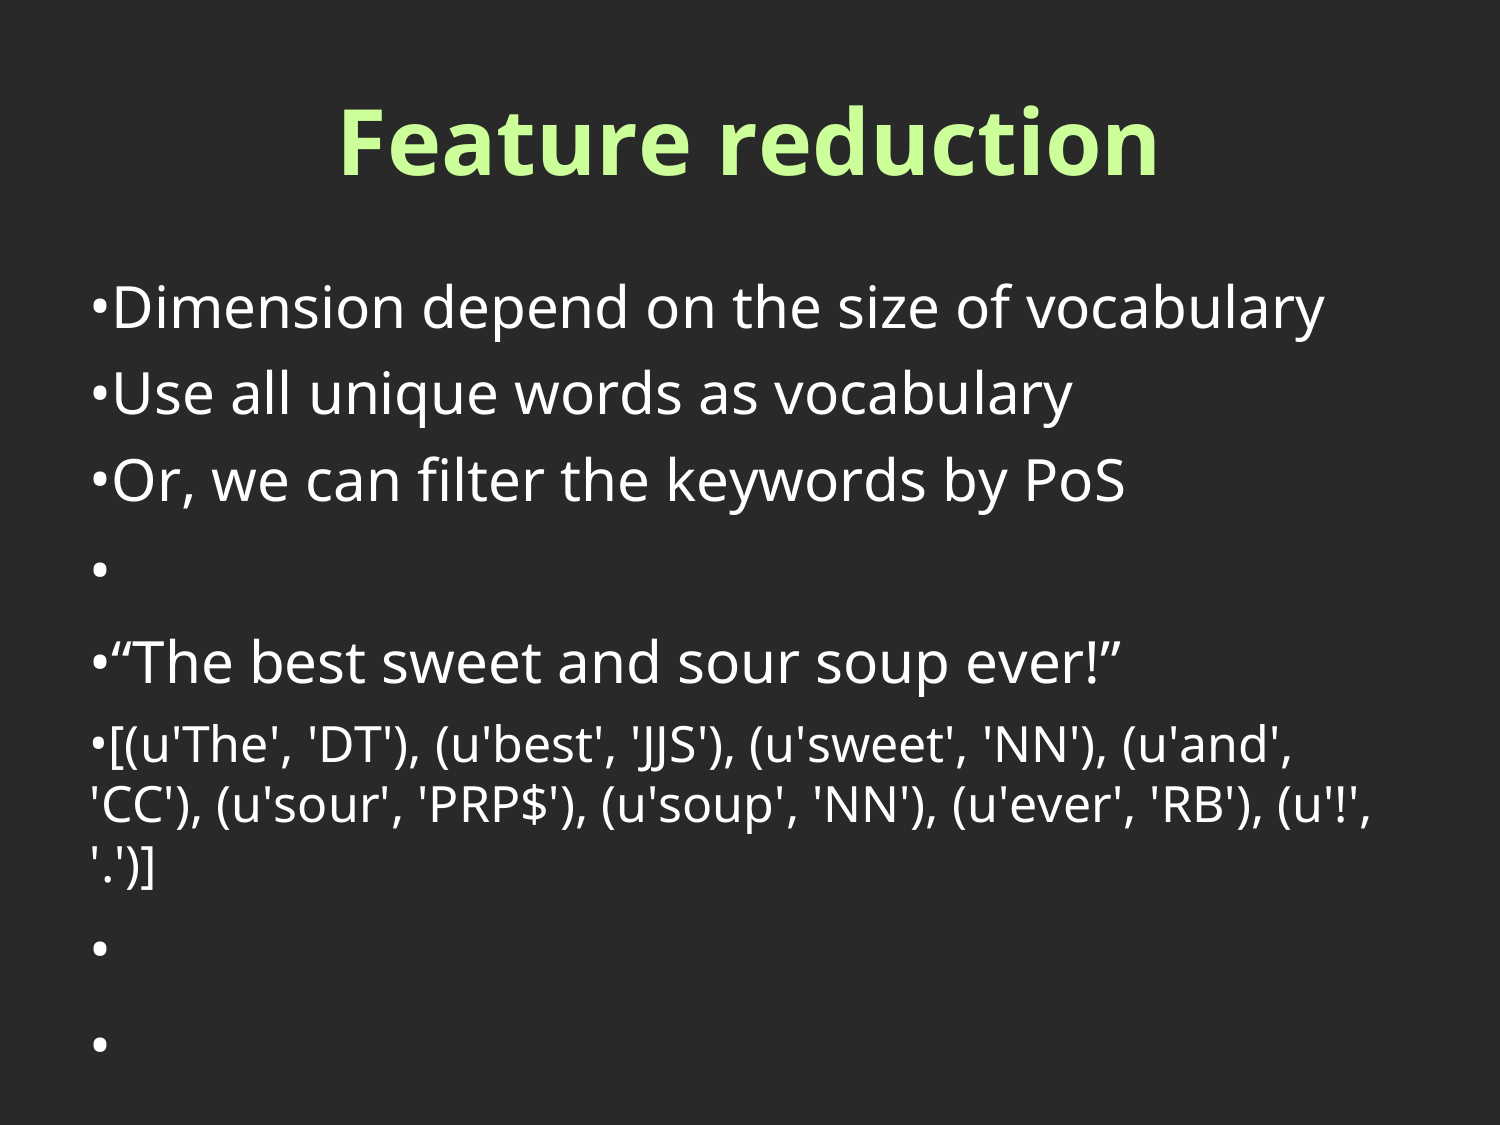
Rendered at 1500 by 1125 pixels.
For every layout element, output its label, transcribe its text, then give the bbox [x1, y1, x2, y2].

list Dimension depend on the size of vocabulary Use all unique words as vocabulary Or, we can filter the keywords by PoS “The best sweet and sour soup ever!” [(u'The', 'DT'), (u'best', 'JJS'), (u'sweet', 'NN'), (u'and', 'CC'), (u'sour', 'PRP$'), (u'soup', 'NN'), (u'ever', 'RB'), (u'!', '.')] [75, 262, 1426, 1005]
title Feature reduction [75, 45, 1426, 233]
